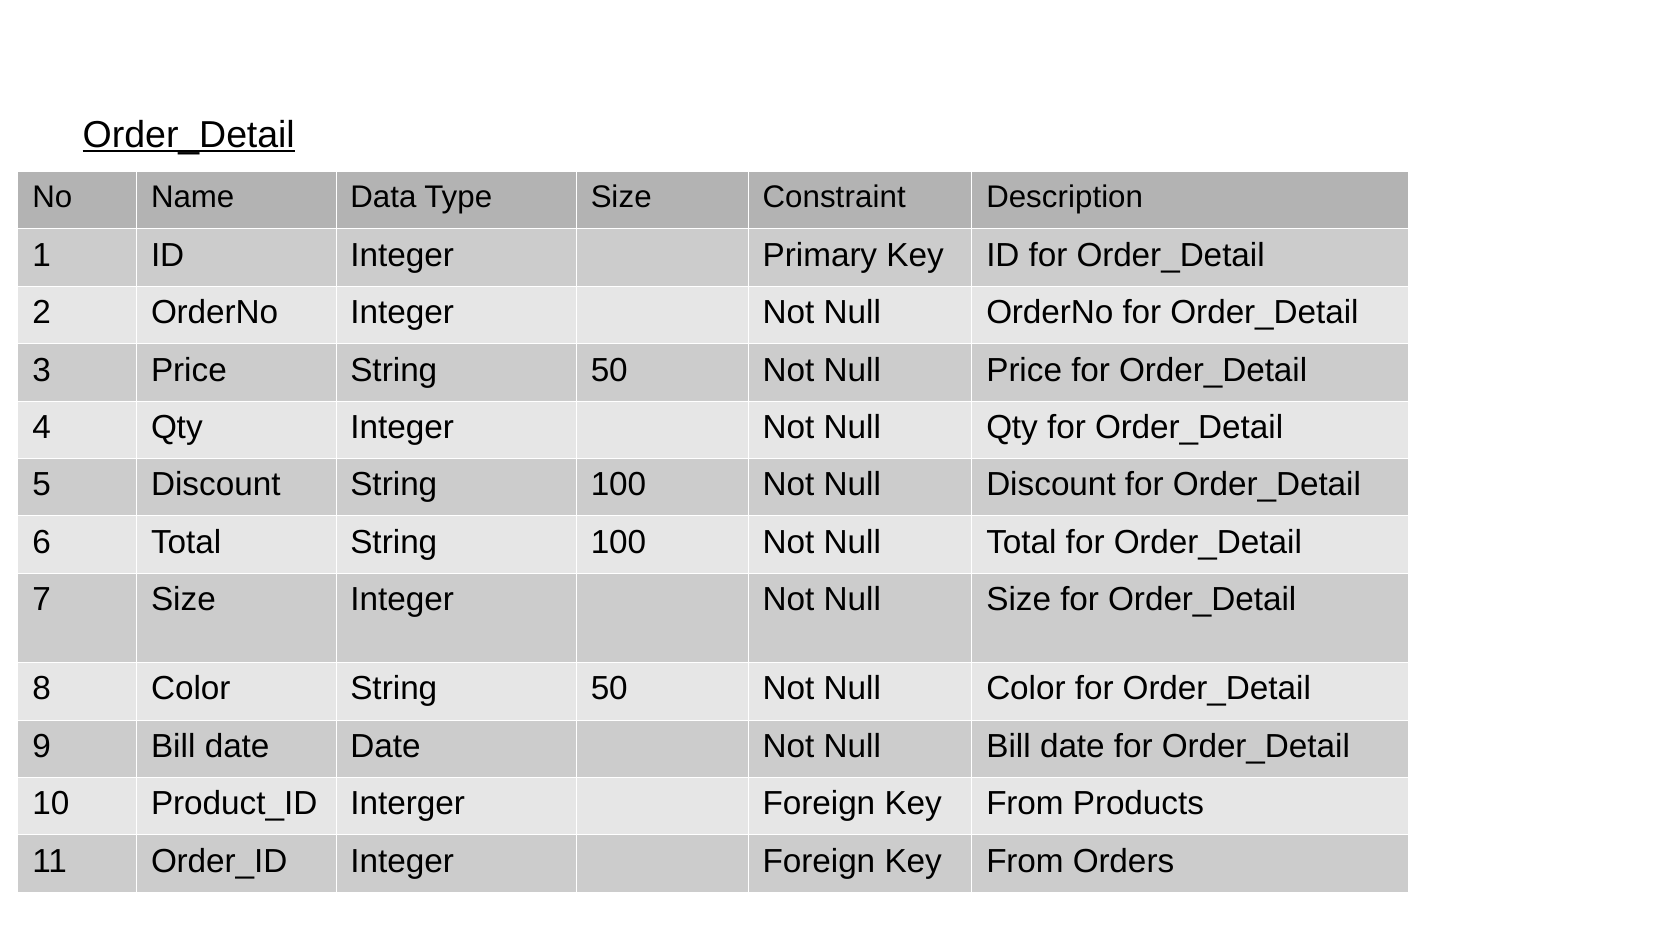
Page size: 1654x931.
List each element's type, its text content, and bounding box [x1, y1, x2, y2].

table_cell Discount [137, 459, 336, 515]
table_cell OrderNo for Order_Detail [972, 287, 1408, 343]
table_cell Order_ID [137, 835, 336, 892]
table_cell [577, 574, 748, 662]
table_cell Not Null [749, 287, 971, 343]
table_cell [577, 287, 748, 343]
table_cell Foreign Key [749, 835, 971, 892]
table_header No [18, 172, 136, 228]
table_cell 10 [18, 778, 136, 834]
table_cell Date [337, 721, 576, 777]
table_cell [577, 835, 748, 892]
table_cell String [337, 516, 576, 573]
table_cell Bill date for Order_Detail [972, 721, 1408, 777]
table_cell Total for Order_Detail [972, 516, 1408, 573]
table_cell Integer [337, 574, 576, 662]
table_cell 5 [18, 459, 136, 515]
table_cell Qty [137, 402, 336, 458]
table_cell Interger [337, 778, 576, 834]
table_cell From Products [972, 778, 1408, 834]
table_cell [577, 778, 748, 834]
table_header Data Type [337, 172, 576, 228]
table_cell Integer [337, 229, 576, 286]
table_cell Integer [337, 835, 576, 892]
table_cell String [337, 344, 576, 401]
table_cell 8 [18, 663, 136, 720]
table_cell 1 [18, 229, 136, 286]
table_cell 4 [18, 402, 136, 458]
table_cell Product_ID [137, 778, 336, 834]
table_cell ID for Order_Detail [972, 229, 1408, 286]
table_cell Discount for Order_Detail [972, 459, 1408, 515]
title Order_Detail [82, 57, 308, 171]
table_cell Integer [337, 287, 576, 343]
table_cell [577, 721, 748, 777]
table_header Name [137, 172, 336, 228]
table_header Description [972, 172, 1408, 228]
table_cell 50 [577, 663, 748, 720]
table_cell Not Null [749, 721, 971, 777]
table_cell 100 [577, 516, 748, 573]
table_cell Not Null [749, 574, 971, 662]
table_cell String [337, 663, 576, 720]
table_cell Not Null [749, 344, 971, 401]
table_cell 3 [18, 344, 136, 401]
table_cell Bill date [137, 721, 336, 777]
table_cell String [337, 459, 576, 515]
table_cell Size [137, 574, 336, 662]
table_cell [577, 229, 748, 286]
table_cell ID [137, 229, 336, 286]
table_cell Color for Order_Detail [972, 663, 1408, 720]
table_cell Size for Order_Detail [972, 574, 1408, 662]
table_cell 7 [18, 574, 136, 662]
table_cell Price for Order_Detail [972, 344, 1408, 401]
table_cell Total [137, 516, 336, 573]
table_cell 9 [18, 721, 136, 777]
table_cell 6 [18, 516, 136, 573]
table_cell Not Null [749, 516, 971, 573]
table_header Size [577, 172, 748, 228]
table_cell Integer [337, 402, 576, 458]
table_cell [577, 402, 748, 458]
table_cell Primary Key [749, 229, 971, 286]
table_cell Not Null [749, 459, 971, 515]
table_cell Foreign Key [749, 778, 971, 834]
table_header Constraint [749, 172, 971, 228]
table_cell From Orders [972, 835, 1408, 892]
table_cell Not Null [749, 663, 971, 720]
table_cell OrderNo [137, 287, 336, 343]
table_cell 2 [18, 287, 136, 343]
table_cell Color [137, 663, 336, 720]
table_cell 11 [18, 835, 136, 892]
table_cell Not Null [749, 402, 971, 458]
table_cell 50 [577, 344, 748, 401]
table_cell 100 [577, 459, 748, 515]
table_cell Price [137, 344, 336, 401]
table_cell Qty for Order_Detail [972, 402, 1408, 458]
